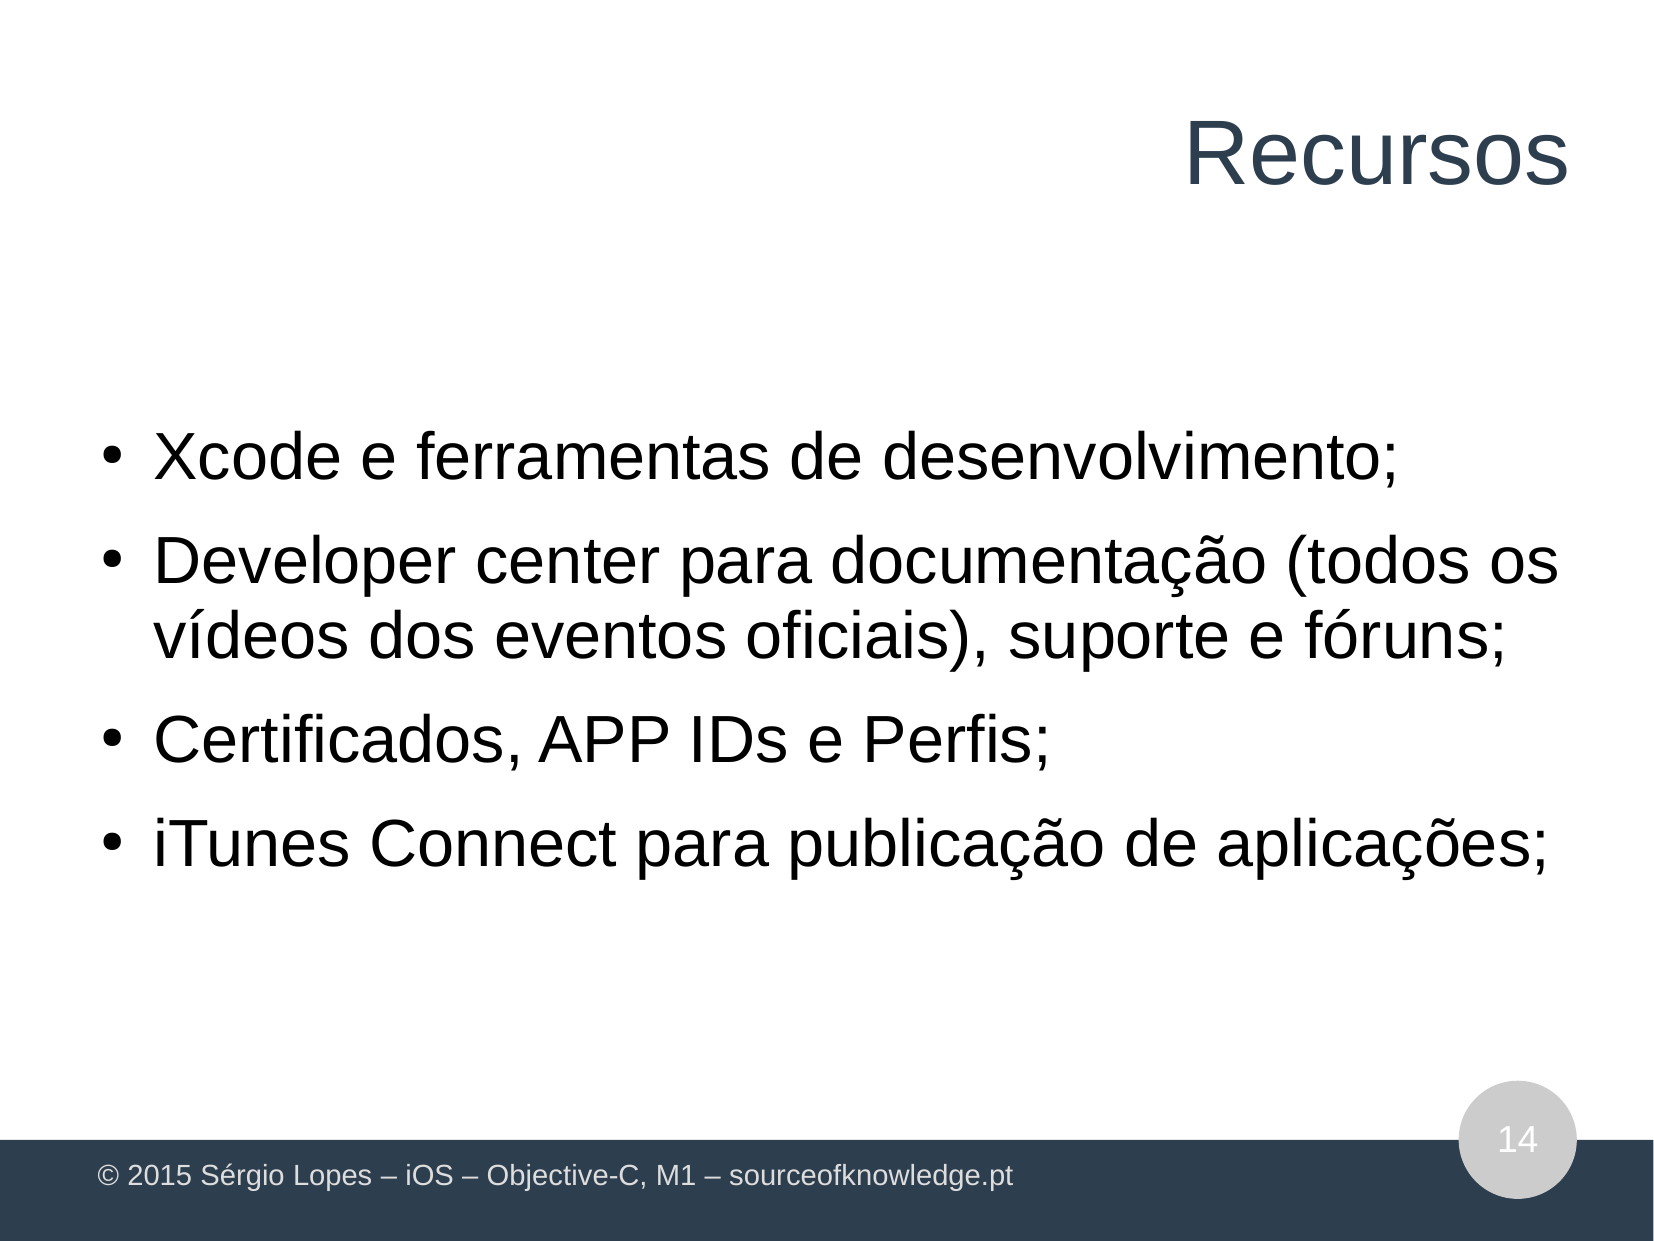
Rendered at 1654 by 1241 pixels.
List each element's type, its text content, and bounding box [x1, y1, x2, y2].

text_box 14 [1458, 1080, 1577, 1199]
text_box [0, 1139, 1654, 1241]
list Xcode e ferramentas de desenvolvimento; Developer center para documentação (todos os vídeos dos eventos oficiais), suporte e fóruns; Certificados, APP IDs e Perfis; iTunes Connect para publicação de aplicações; [82, 290, 1571, 1010]
title Recursos [82, 49, 1571, 257]
text_box © 2015 Sérgio Lopes – iOS – Objective-C, M1 – sourceofknowledge.pt [82, 1151, 1026, 1199]
